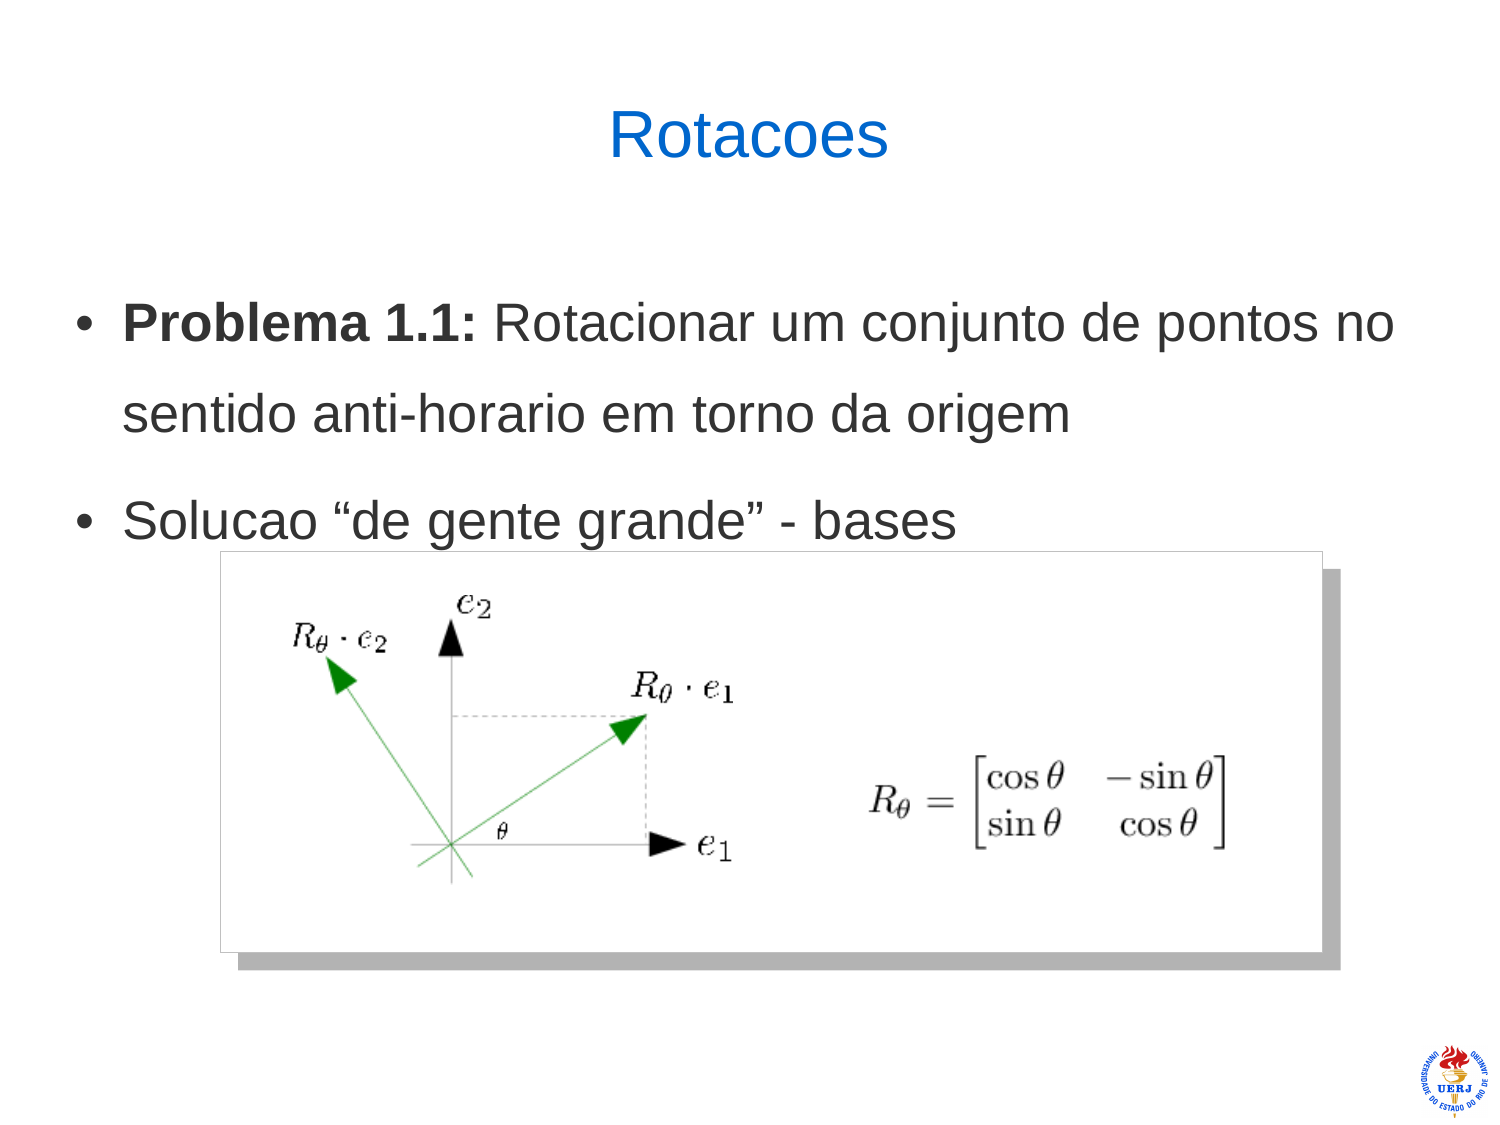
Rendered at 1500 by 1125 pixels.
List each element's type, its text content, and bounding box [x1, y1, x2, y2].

title Rotacoes [75, 45, 1424, 232]
picture [293, 595, 733, 885]
list Problema 1.1: Rotacionar um conjunto de pontos no sentido anti-horario em torno da origem Solucao “de gente grande” - bases [75, 262, 1424, 1004]
picture [1421, 1045, 1488, 1118]
picture [816, 732, 1300, 861]
